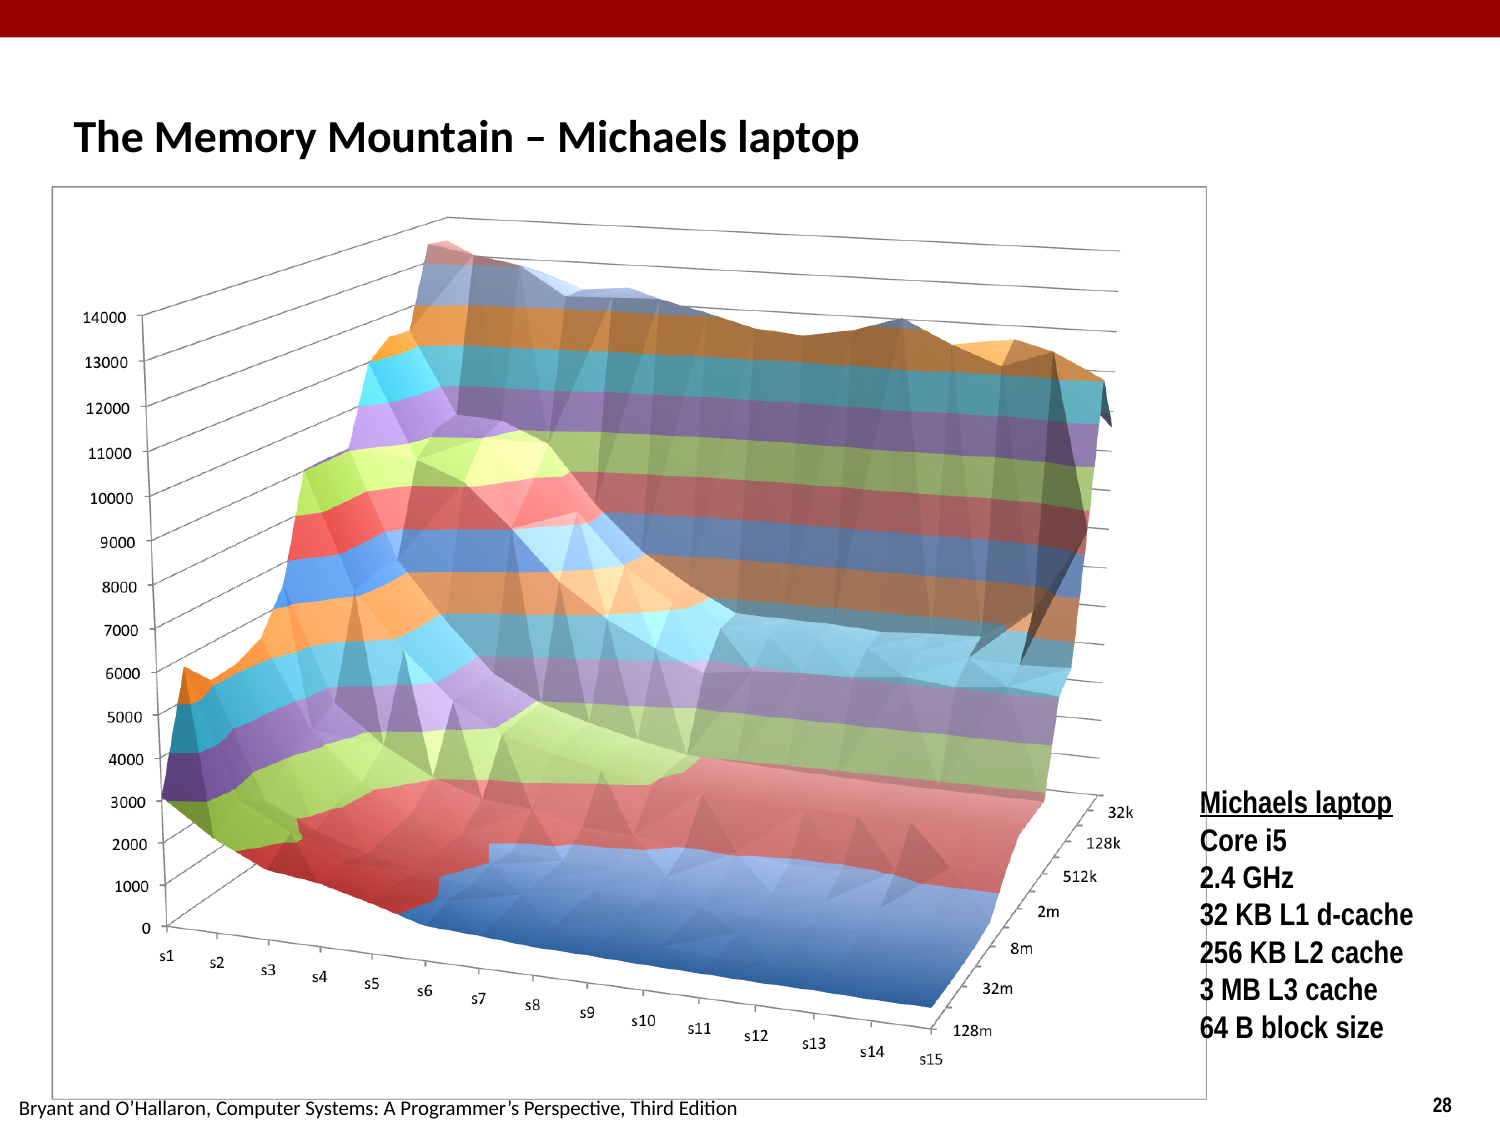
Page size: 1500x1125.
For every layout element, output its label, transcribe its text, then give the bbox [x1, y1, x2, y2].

text_box Michaels laptop Core i5 2.4 GHz 32 KB L1 d-cache 256 KB L2 cache 3 MB L3 cache 64 B block size [1184, 774, 1429, 1052]
title The Memory Mountain – Michaels laptop [58, 71, 1141, 197]
picture [51, 185, 1207, 1100]
